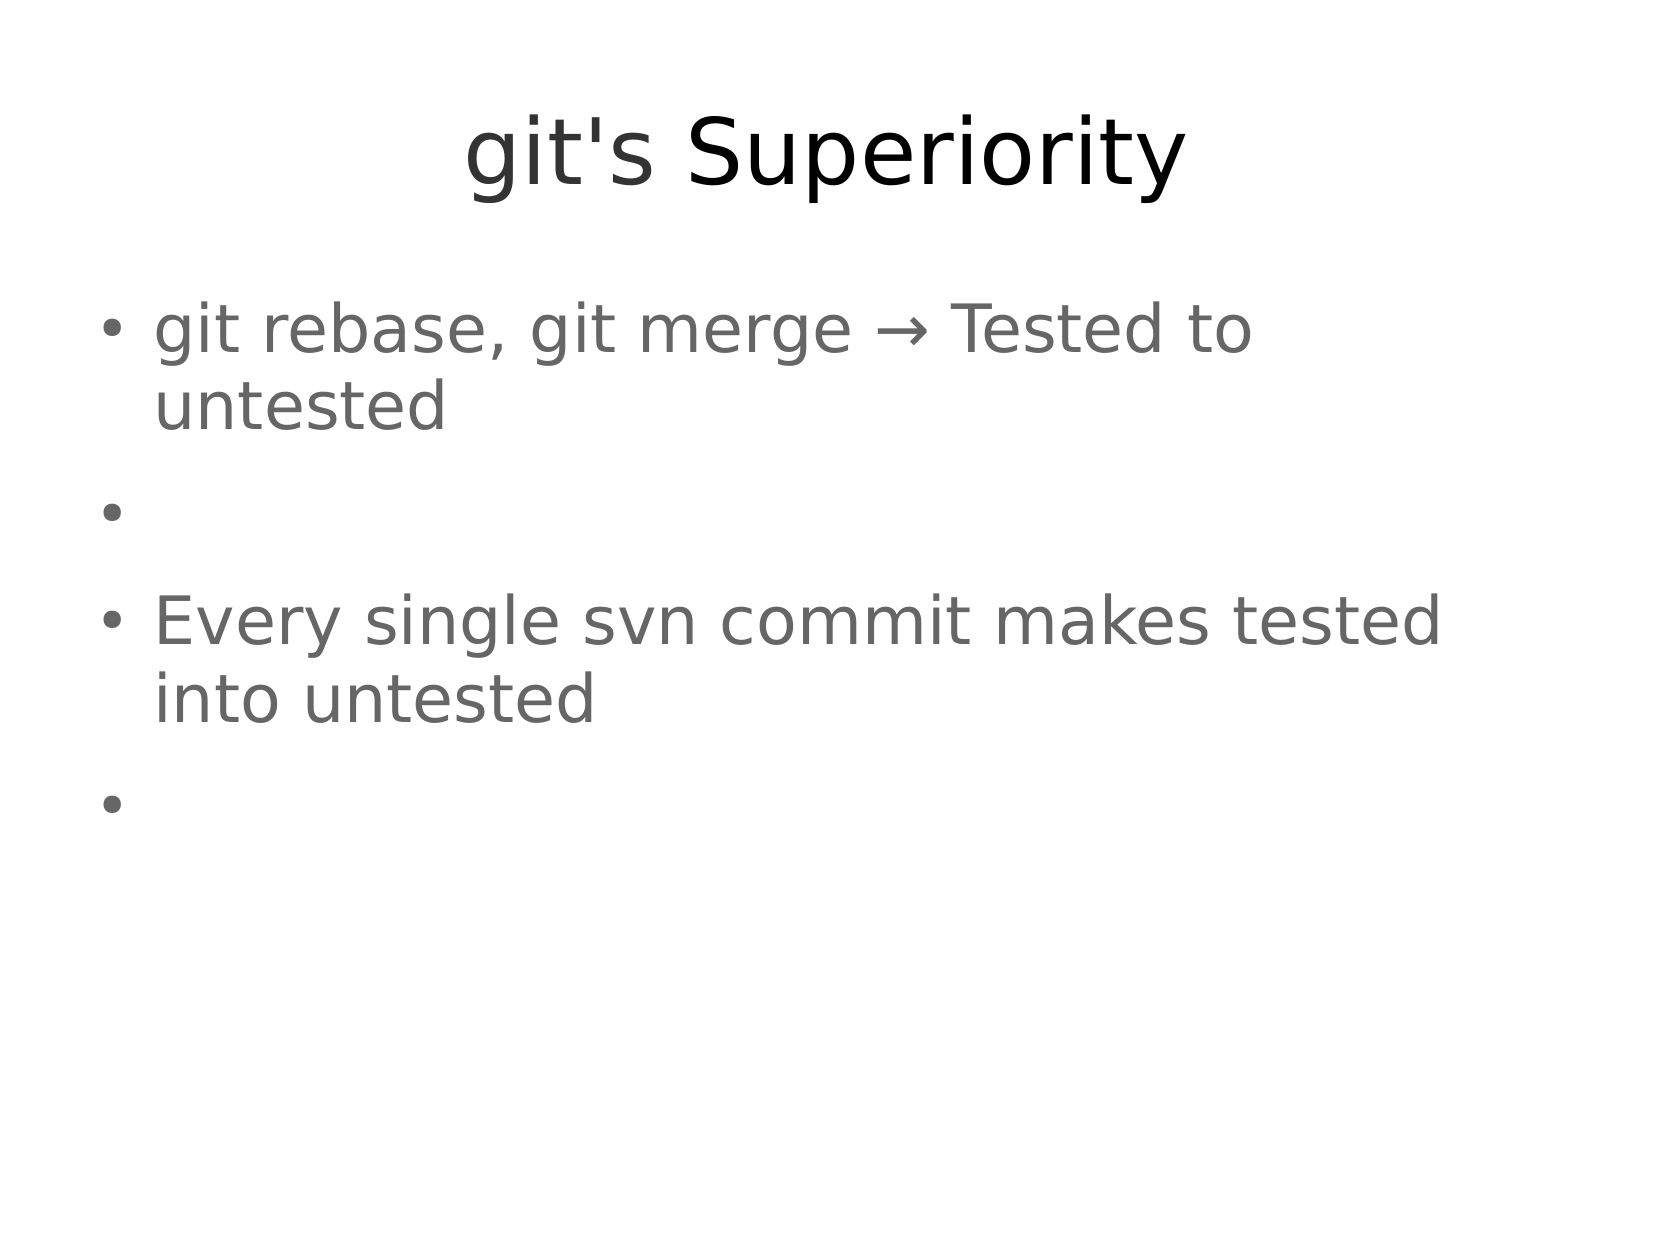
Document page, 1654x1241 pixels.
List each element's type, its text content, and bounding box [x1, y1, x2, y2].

title git's Superiority [82, 49, 1571, 257]
list git rebase, git merge → Tested to untested Every single svn commit makes tested into untested [82, 290, 1571, 1109]
